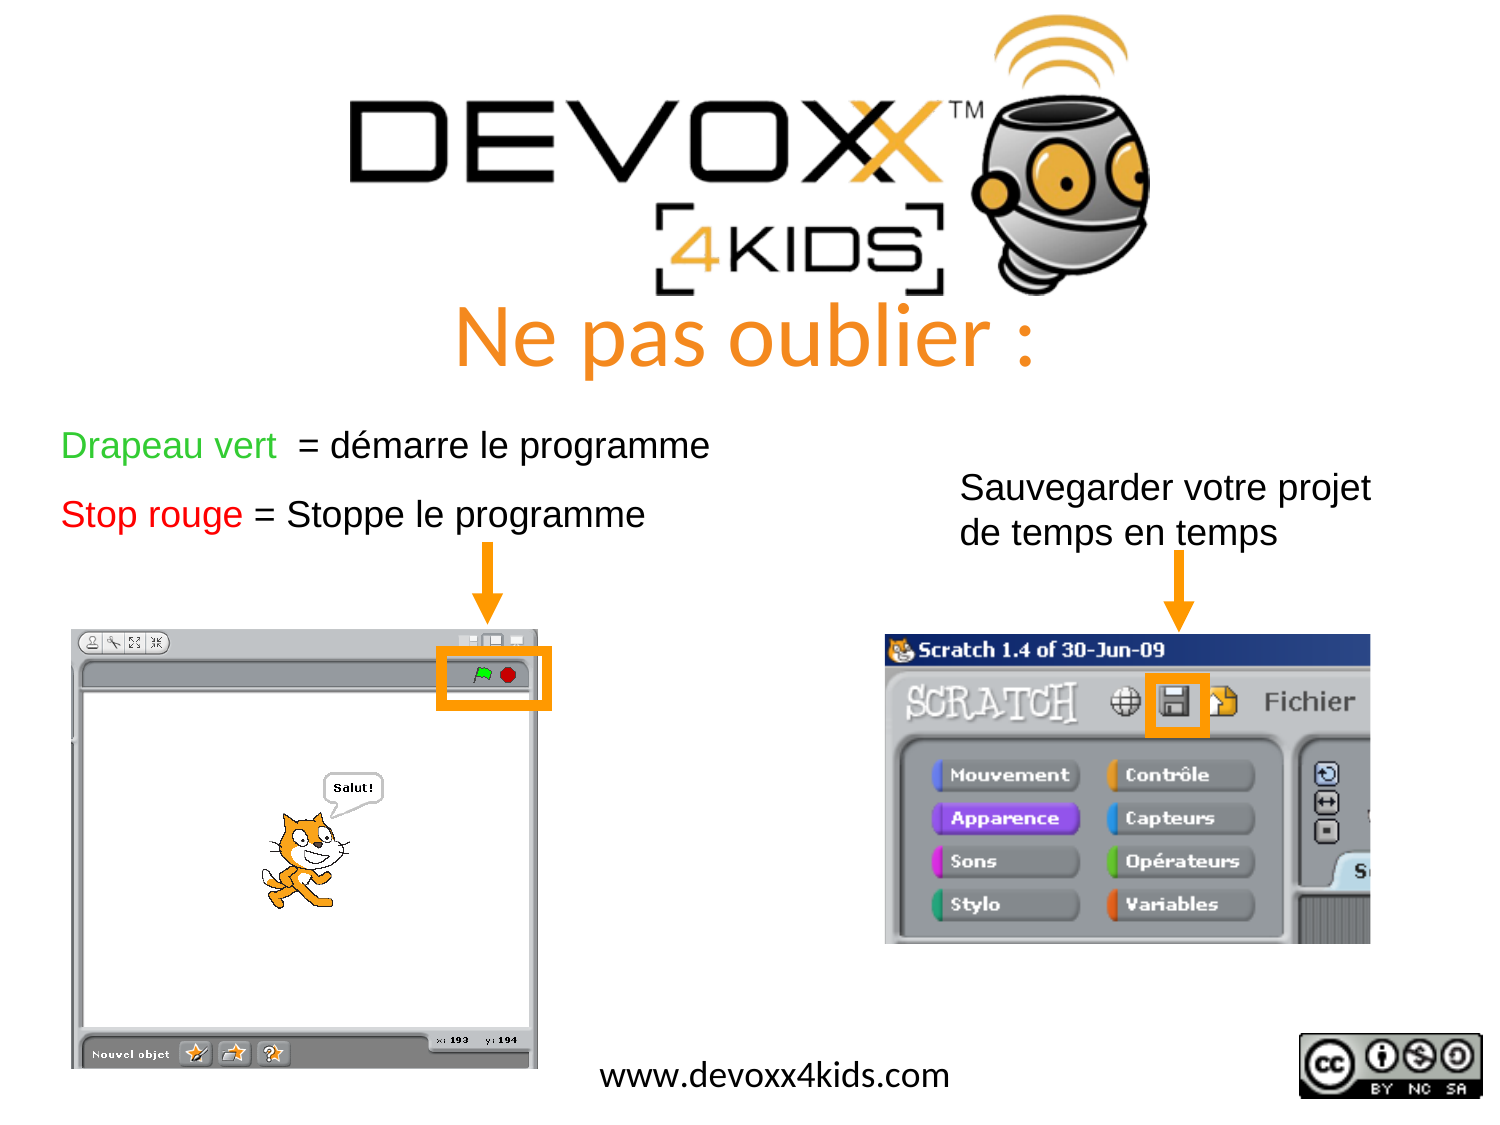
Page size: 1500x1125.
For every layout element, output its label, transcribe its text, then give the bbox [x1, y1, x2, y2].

picture [884, 634, 1371, 944]
title Ne pas oublier : [71, 267, 1422, 456]
picture [71, 629, 538, 1070]
picture [1299, 1033, 1483, 1099]
picture [447, 656, 538, 700]
text_box Sauvegarder votre projet de temps en temps [944, 455, 1391, 562]
picture [350, 14, 1150, 267]
text_box Drapeau vert = démarre le programme Stop rouge = Stoppe le programme [45, 413, 747, 543]
